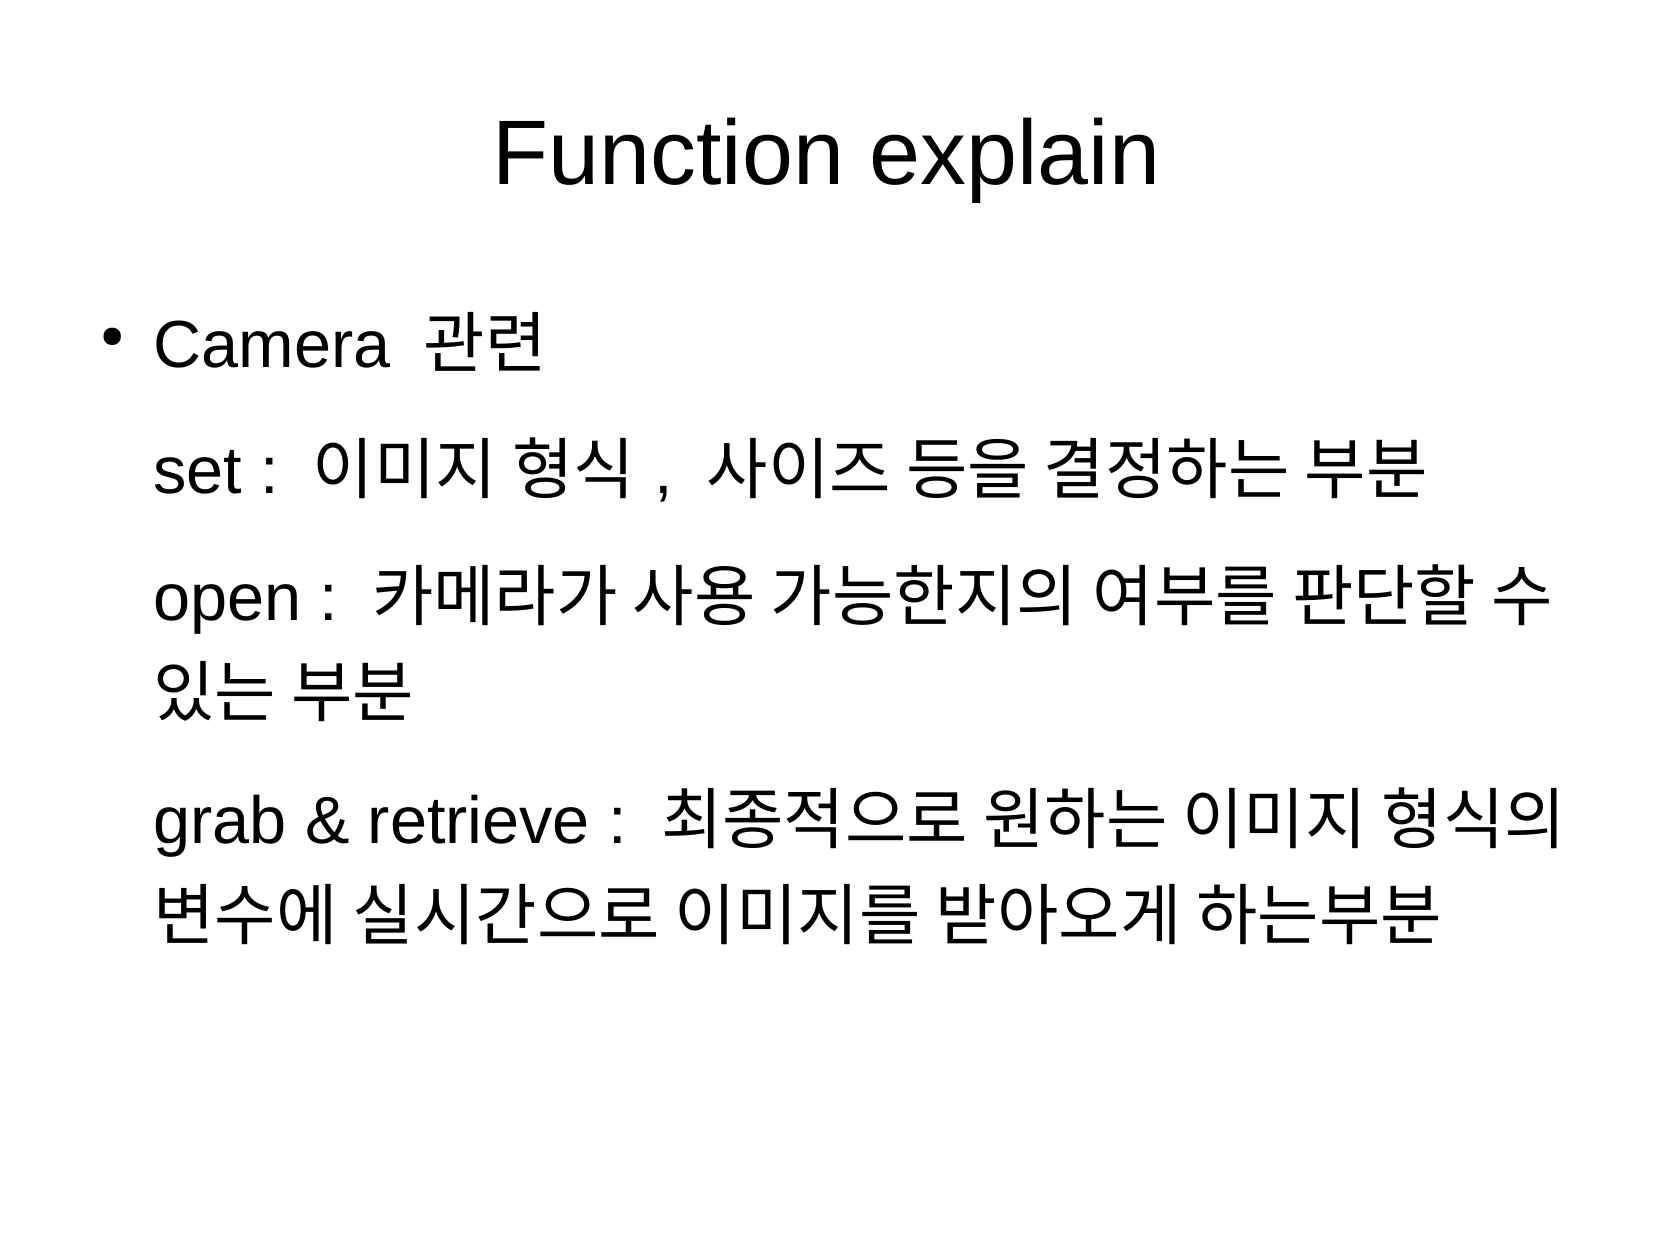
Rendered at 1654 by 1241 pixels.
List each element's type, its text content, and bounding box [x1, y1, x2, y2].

list Camera 관련 set : 이미지 형식, 사이즈 등을 결정하는 부분 open : 카메라가 사용 가능한지의 여부를 판단할 수 있는 부분 grab & retrieve : 최종적으로 원하는 이미지 형식의 변수에 실시간으로 이미지를 받아오게 하는부분 [82, 290, 1571, 1010]
title Function explain [82, 49, 1571, 257]
